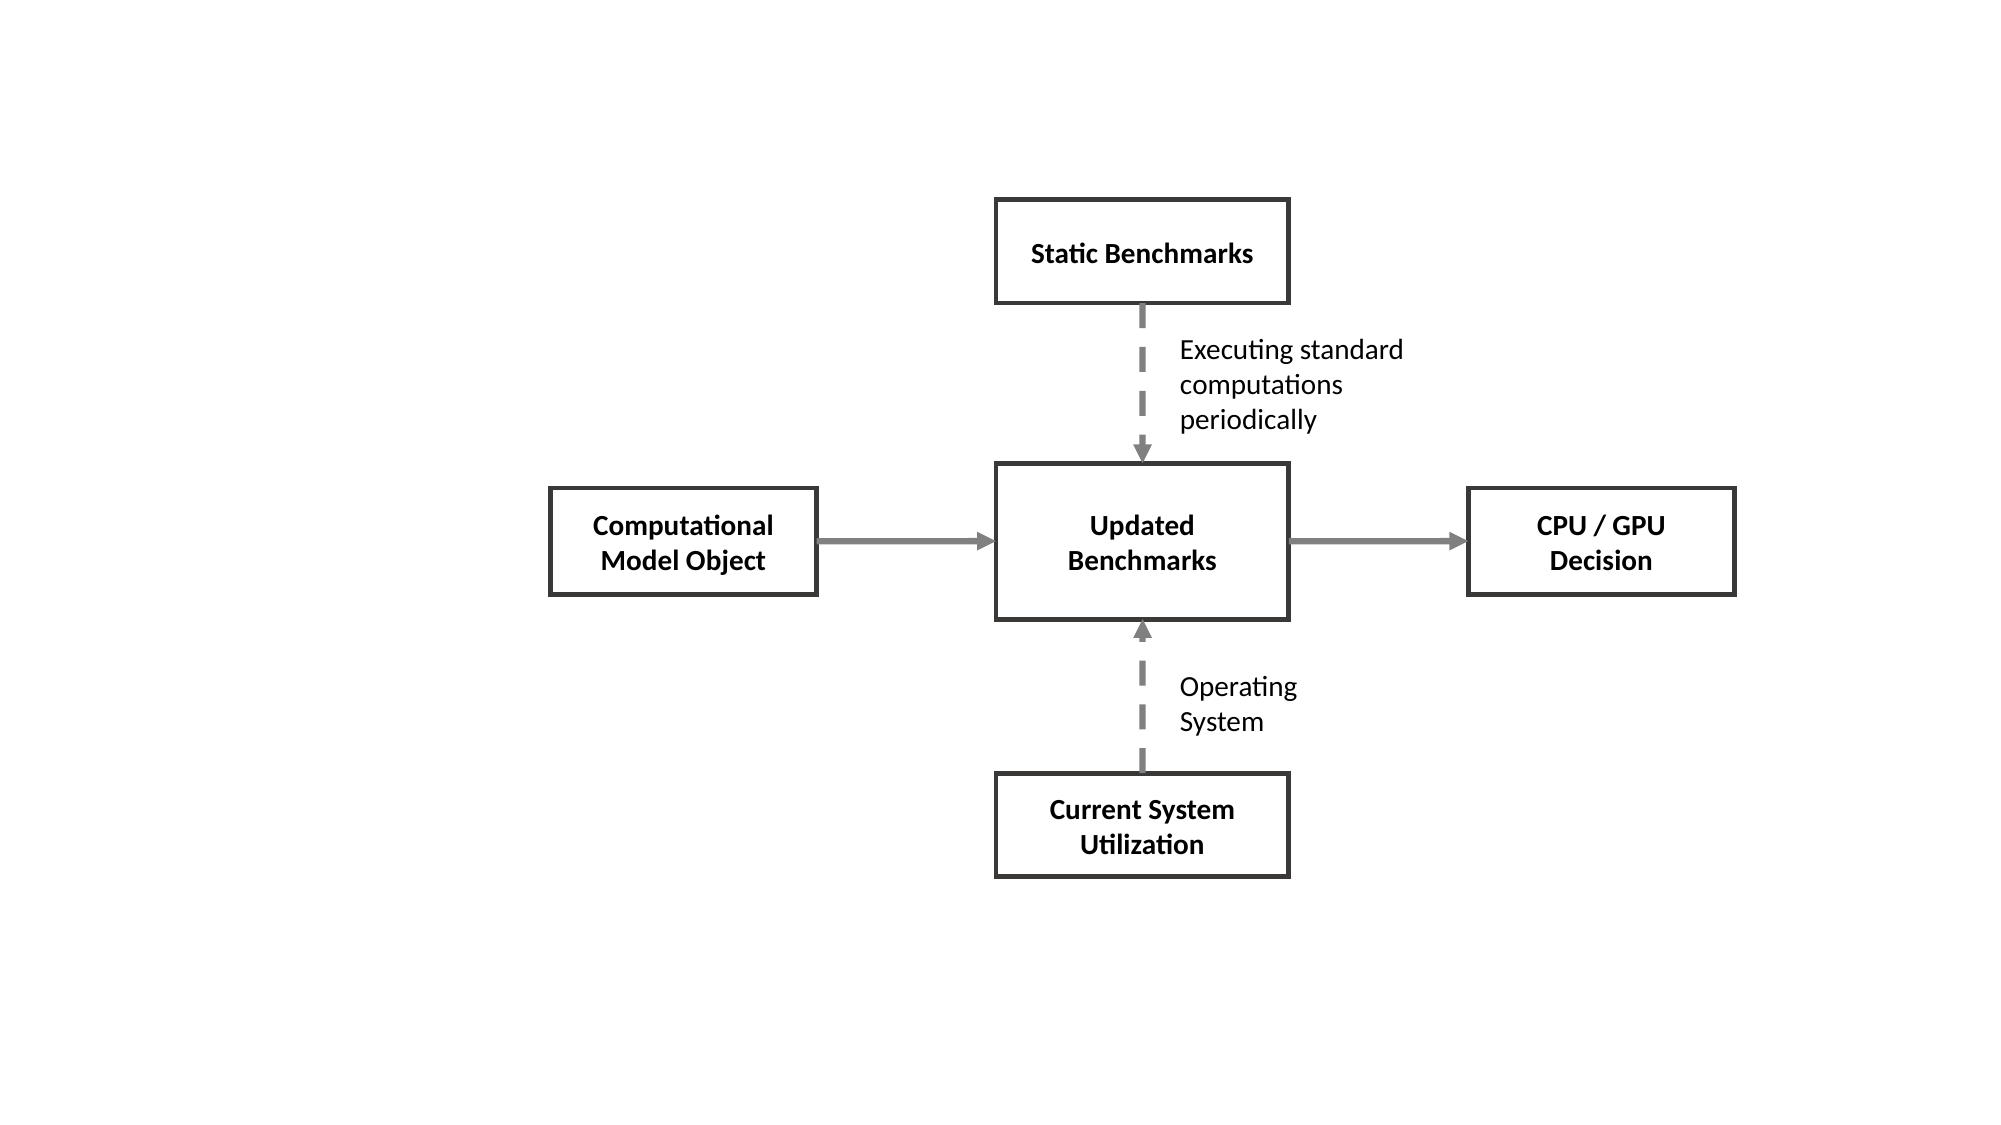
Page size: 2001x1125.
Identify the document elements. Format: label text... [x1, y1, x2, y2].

text_box CPU / GPU Decision [1468, 487, 1735, 595]
text_box Executing standard computations periodically [1165, 322, 1433, 443]
text_box Static Benchmarks [995, 199, 1289, 304]
text_box Current System Utilization [995, 773, 1289, 877]
text_box Computational Model Object [550, 487, 817, 595]
text_box Updated Benchmarks [995, 463, 1289, 620]
text_box Operating System [1165, 660, 1361, 745]
